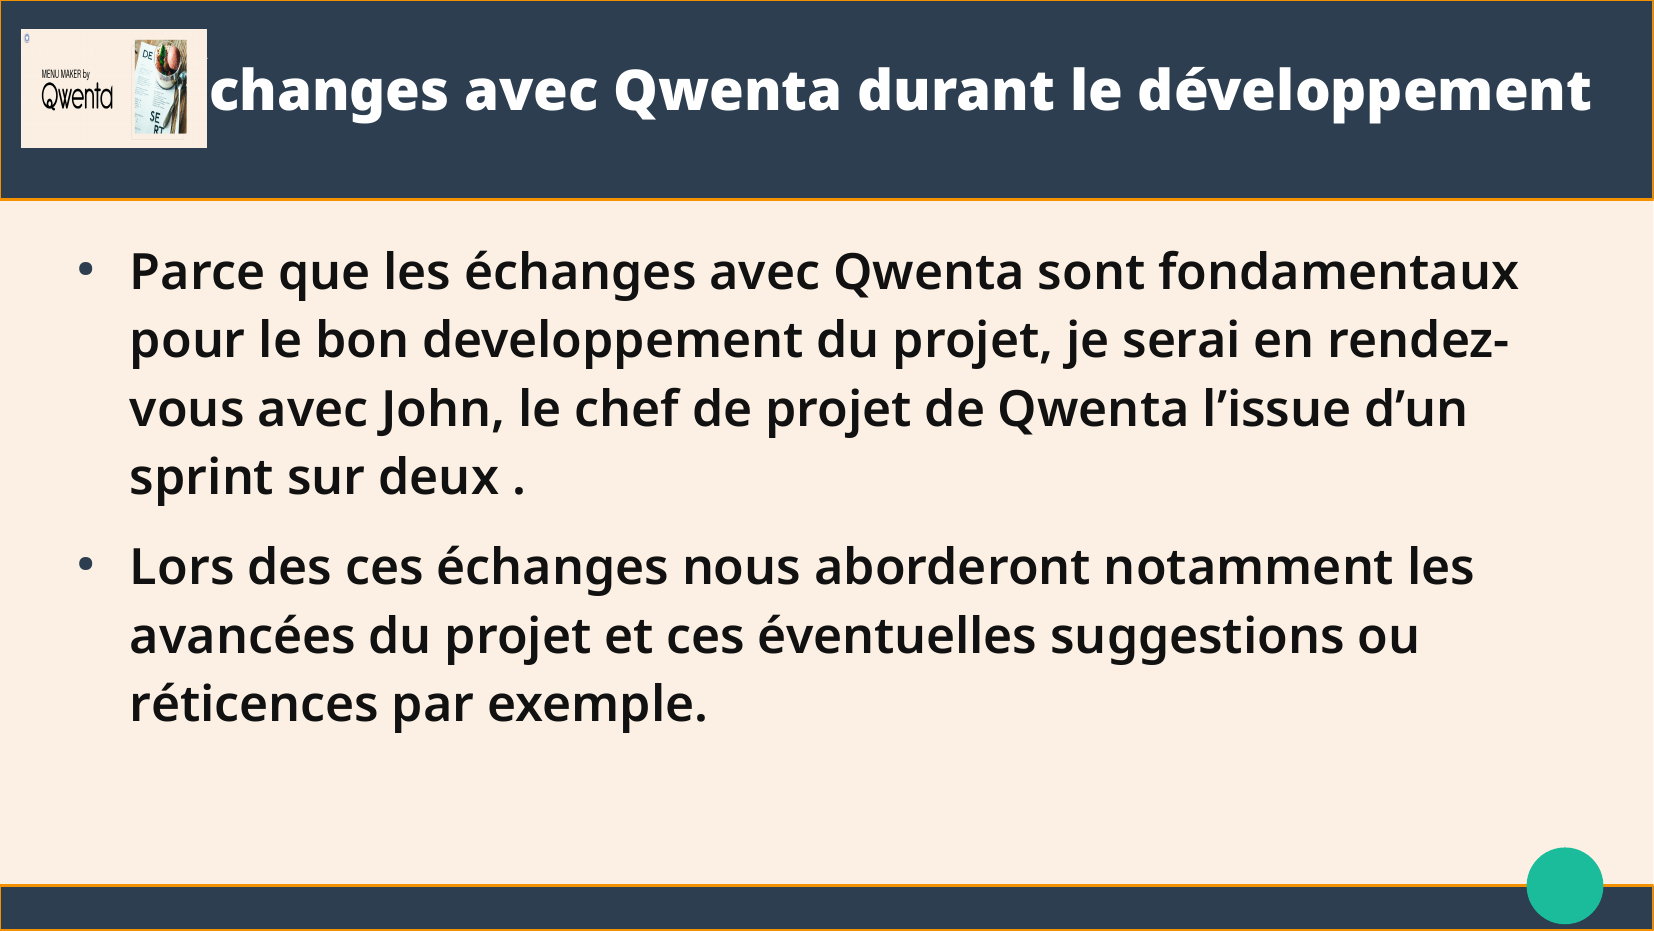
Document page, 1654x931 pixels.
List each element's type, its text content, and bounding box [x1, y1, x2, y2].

picture [21, 29, 207, 148]
title Échanges avec Qwenta durant le développement [207, 29, 1595, 148]
list Parce que les échanges avec Qwenta sont fondamentaux pour le bon developpement du projet, je serai en rendez-vous avec John, le chef de projet de Qwenta l’issue d’un sprint sur deux . Lors des ces échanges nous aborderont notamment les avancées du projet et ces éventuelles suggestions ou réticences par exemple. [59, 236, 1565, 827]
